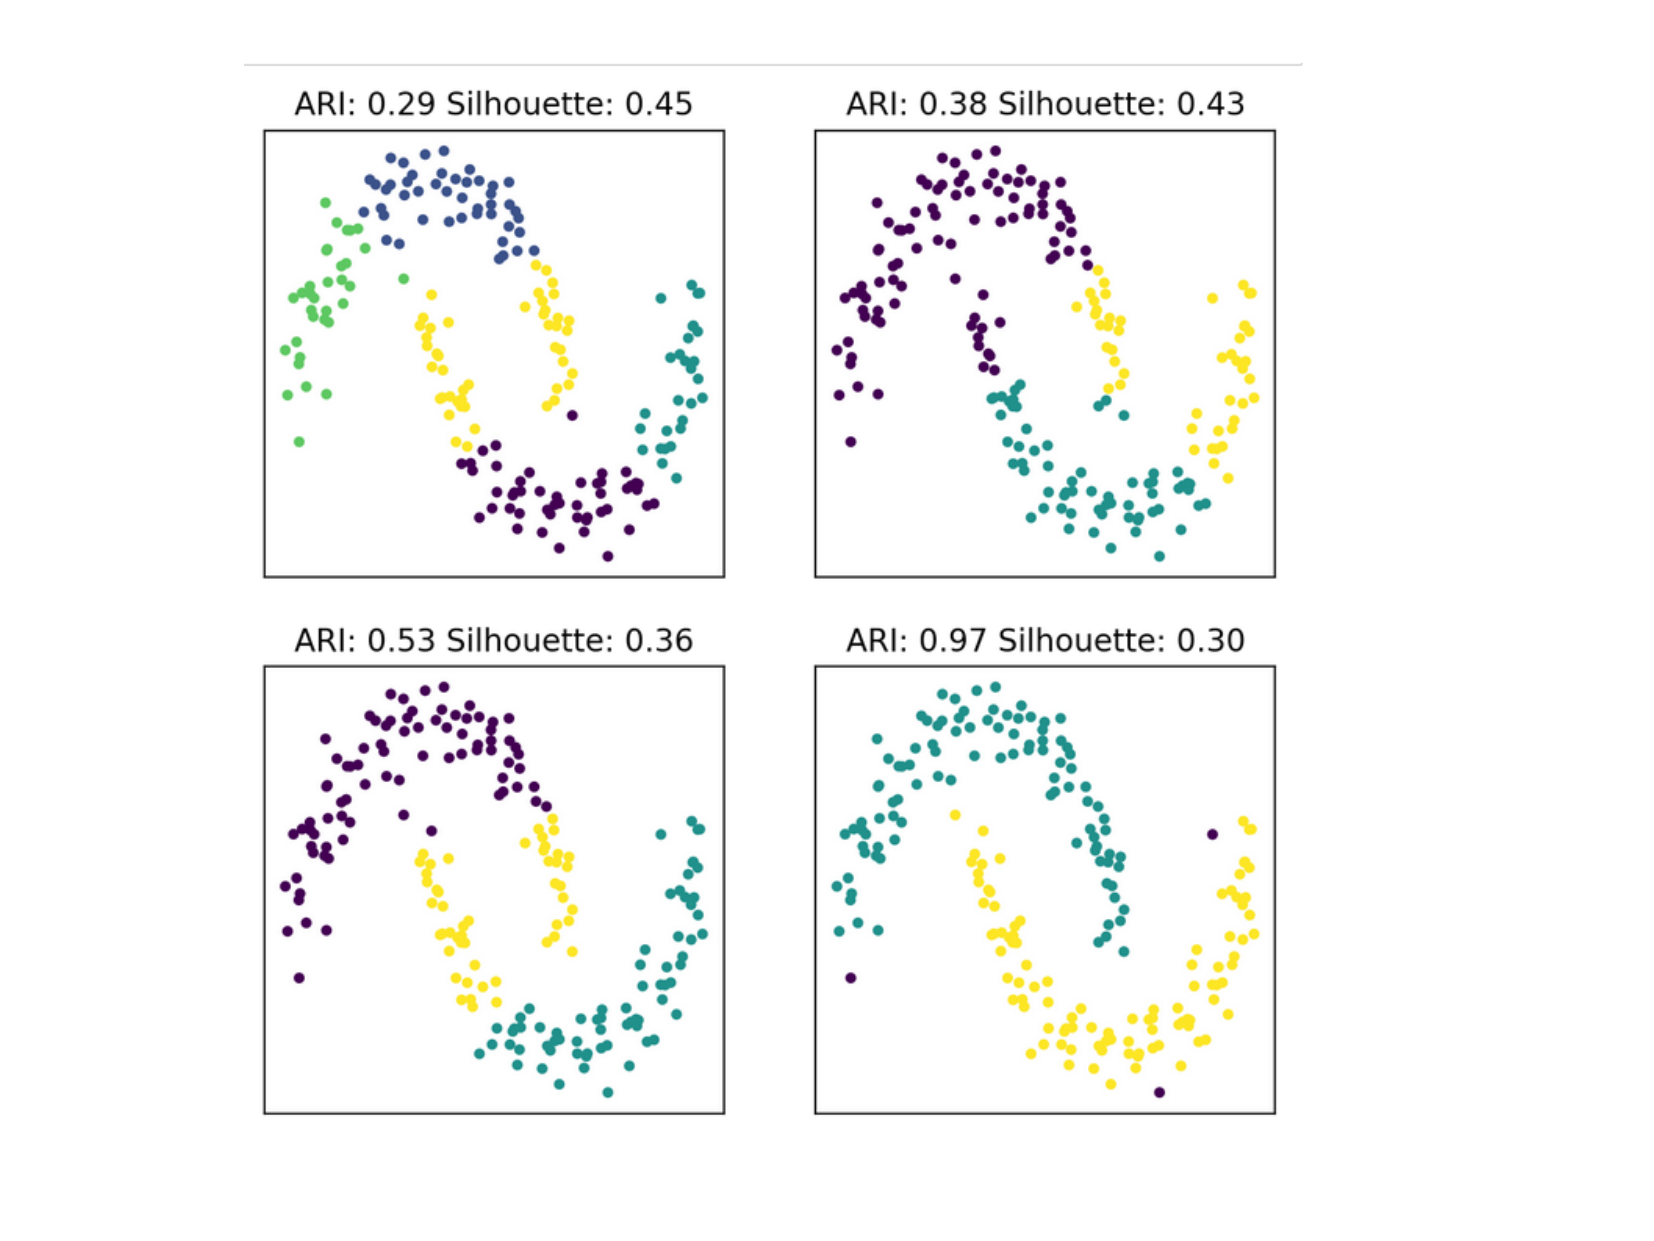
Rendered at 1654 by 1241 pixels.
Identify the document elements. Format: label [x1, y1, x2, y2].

picture [244, 63, 1306, 1141]
